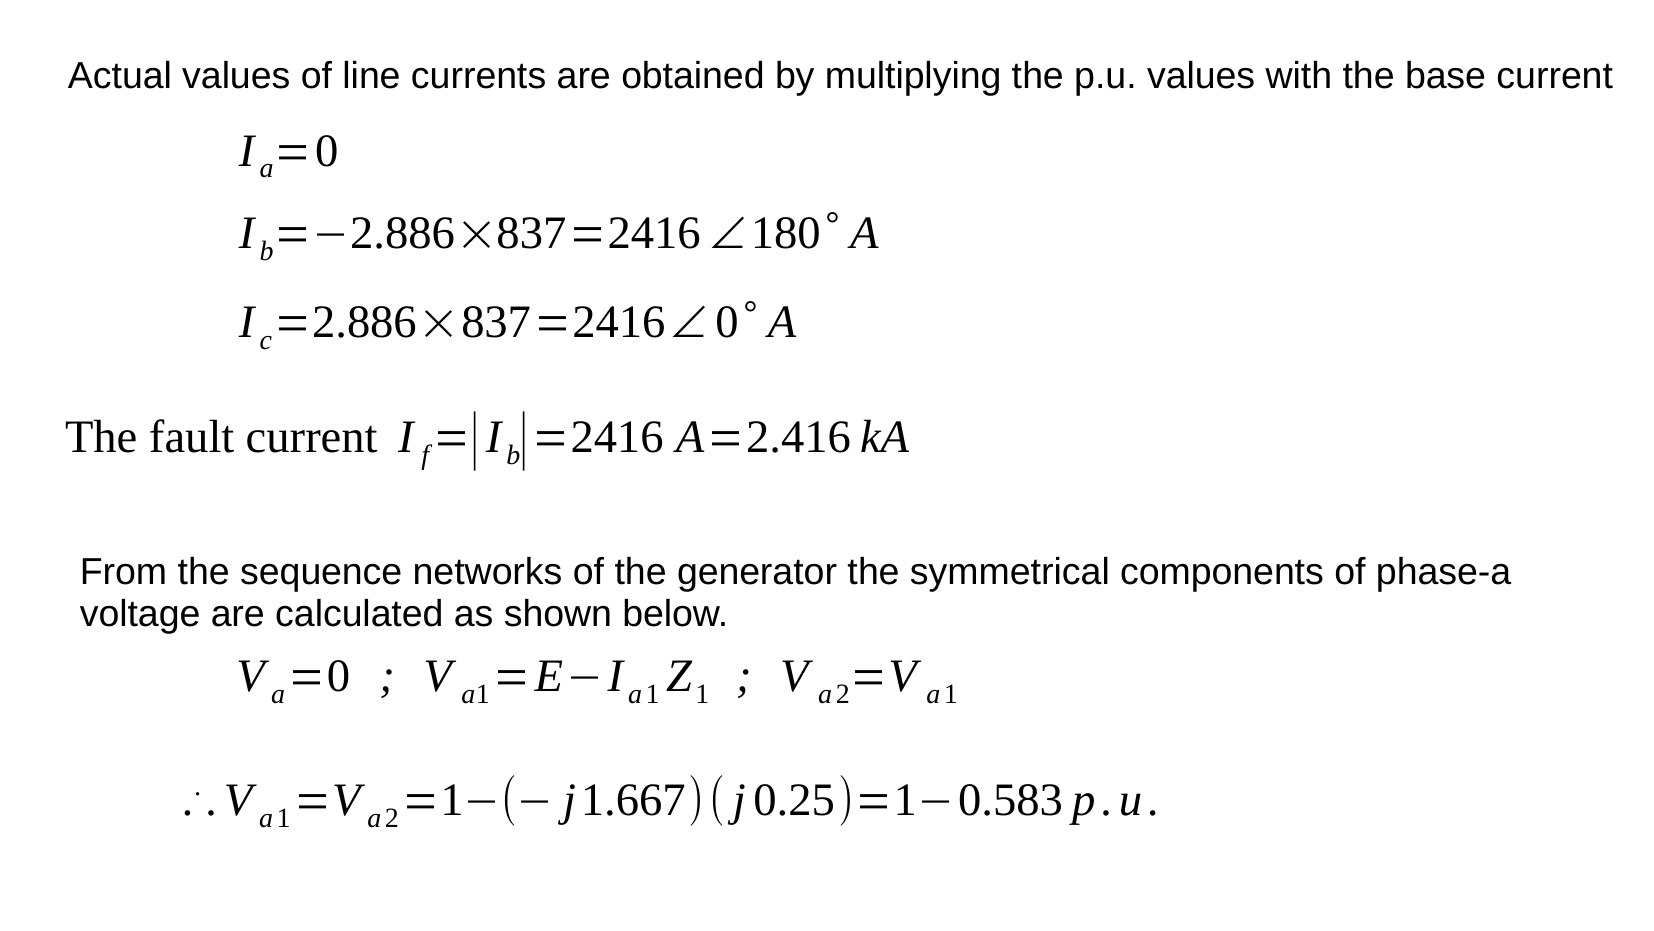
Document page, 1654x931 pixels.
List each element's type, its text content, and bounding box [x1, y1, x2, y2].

text_box Actual values of line currents are obtained by multiplying the p.u. values with the base current [53, 47, 1629, 105]
chart [224, 208, 894, 267]
chart [224, 650, 968, 710]
chart [53, 408, 922, 474]
text_box From the sequence networks of the generator the symmetrical components of phase-a voltage are calculated as shown below. [64, 543, 1548, 643]
chart [224, 296, 811, 356]
chart [171, 769, 1171, 834]
chart [224, 125, 350, 184]
